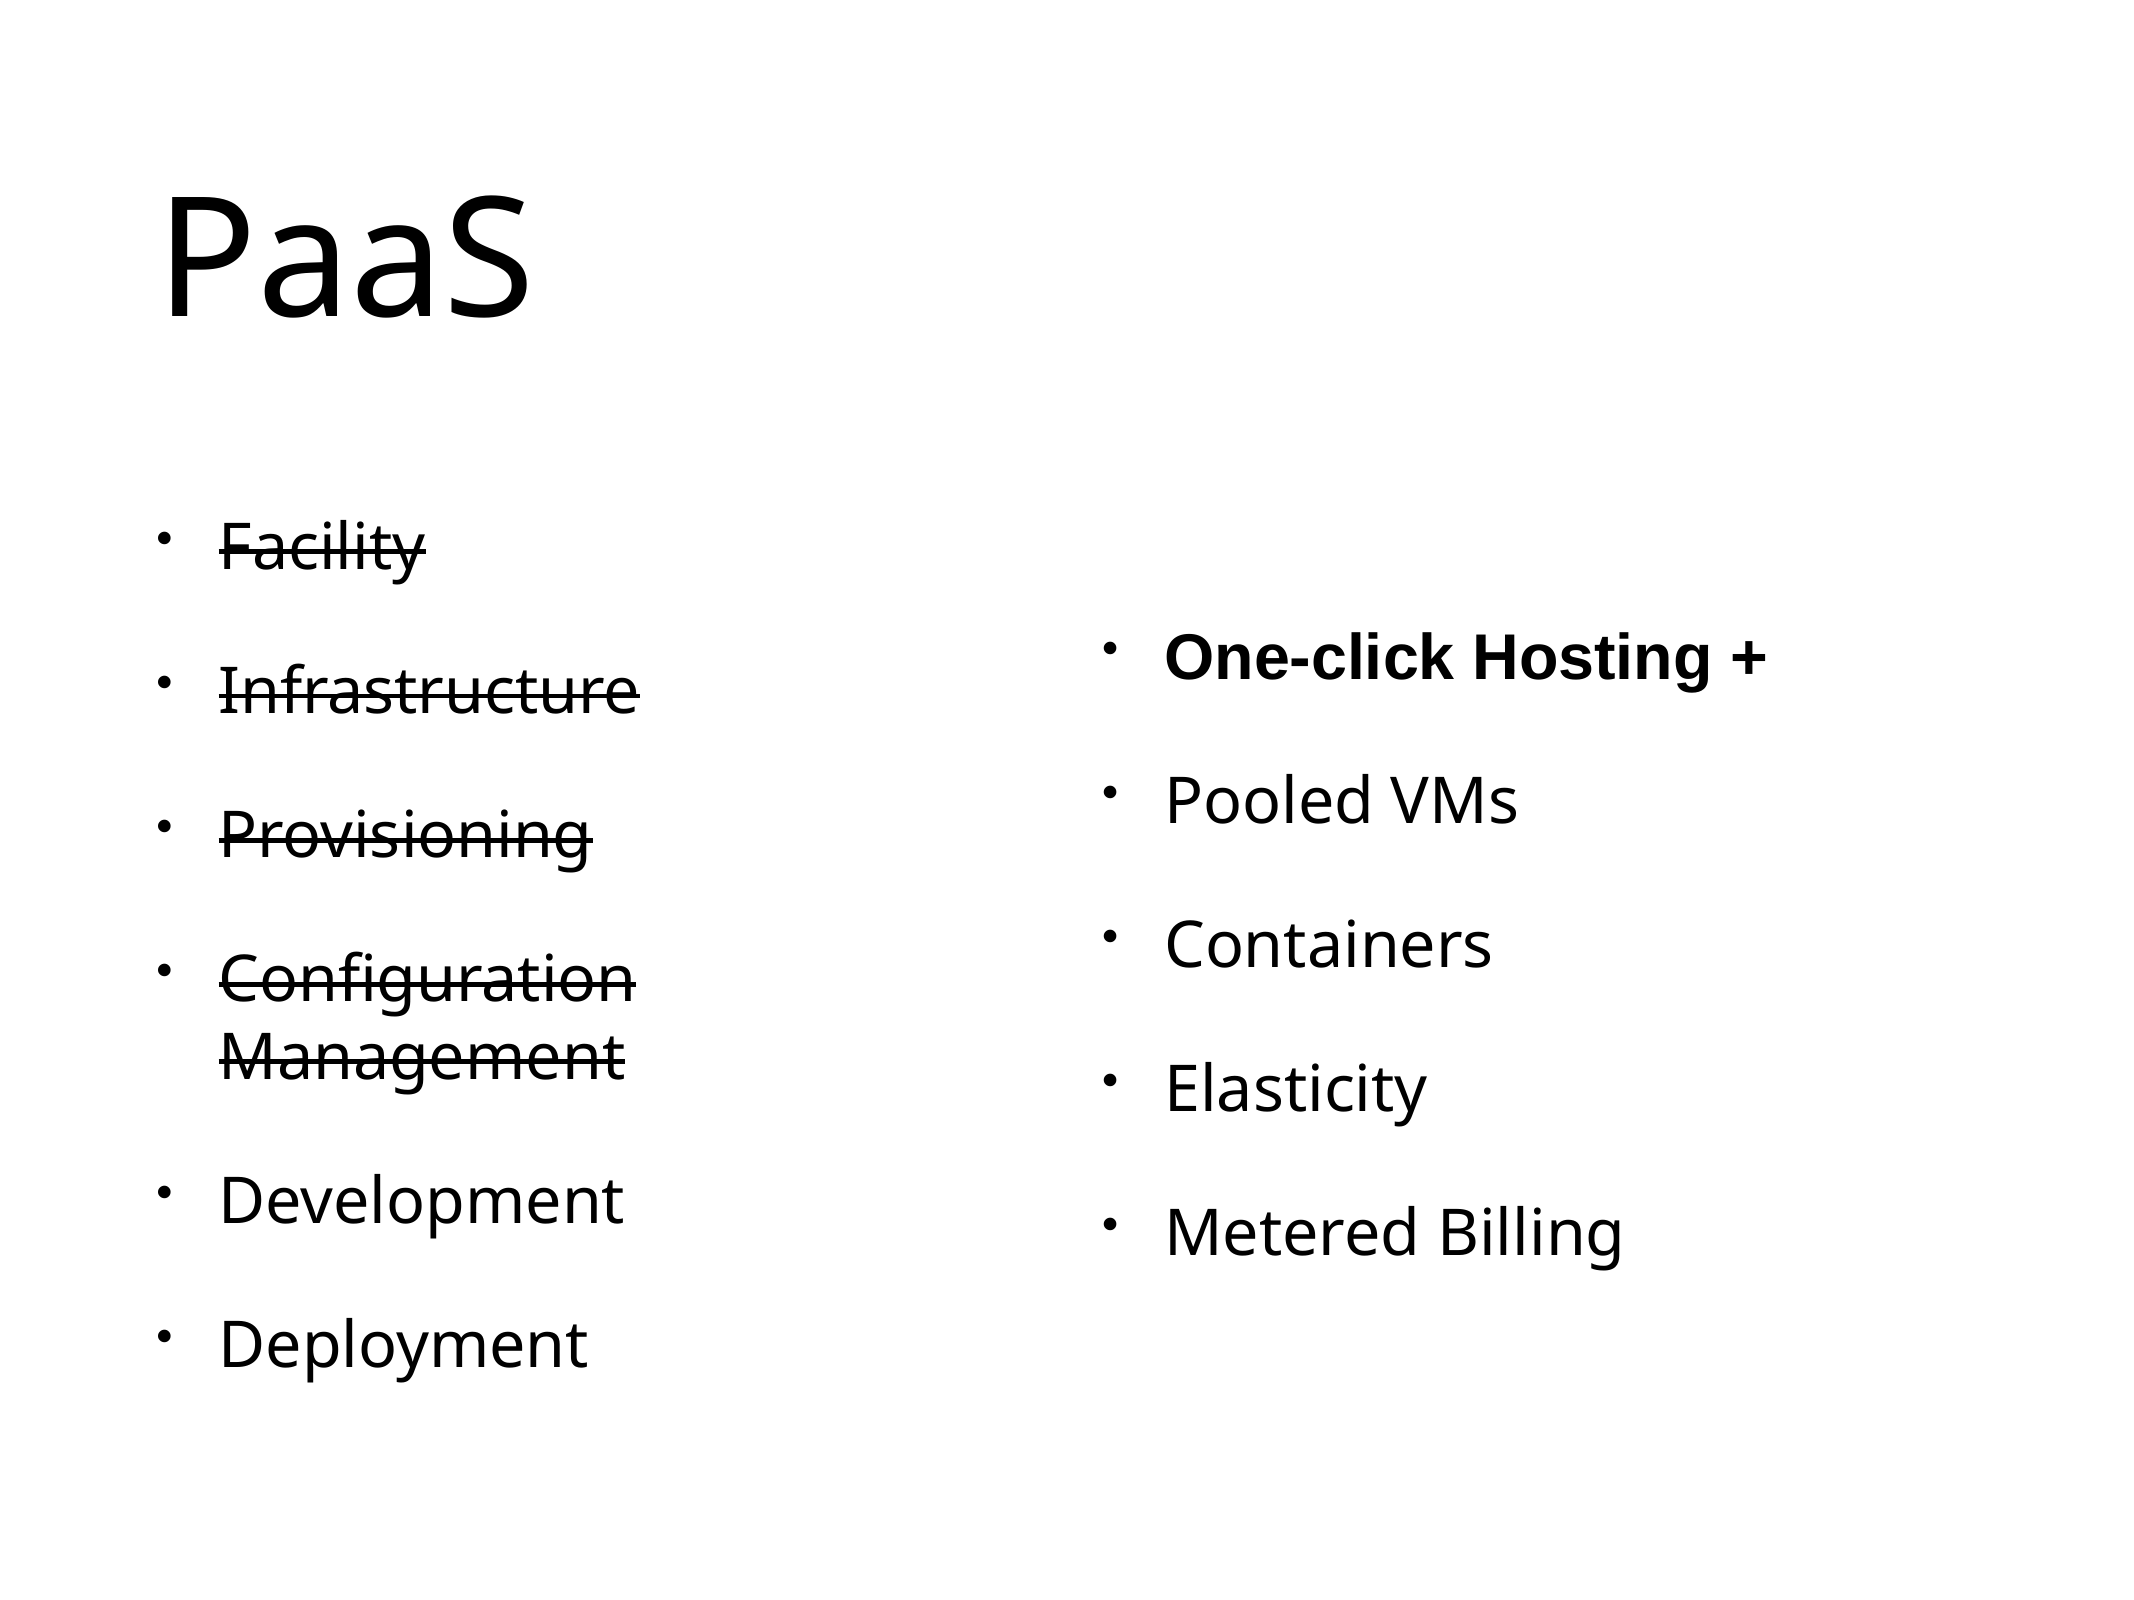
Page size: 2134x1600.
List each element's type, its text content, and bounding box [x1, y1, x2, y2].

title PaaS [156, 72, 1978, 428]
text_box One-click Hosting + Pooled VMs Containers Elasticity Metered Billing [1102, 426, 1978, 1458]
list Facility Infrastructure Provisioning Configuration Management Development Deployment [156, 427, 1032, 1459]
